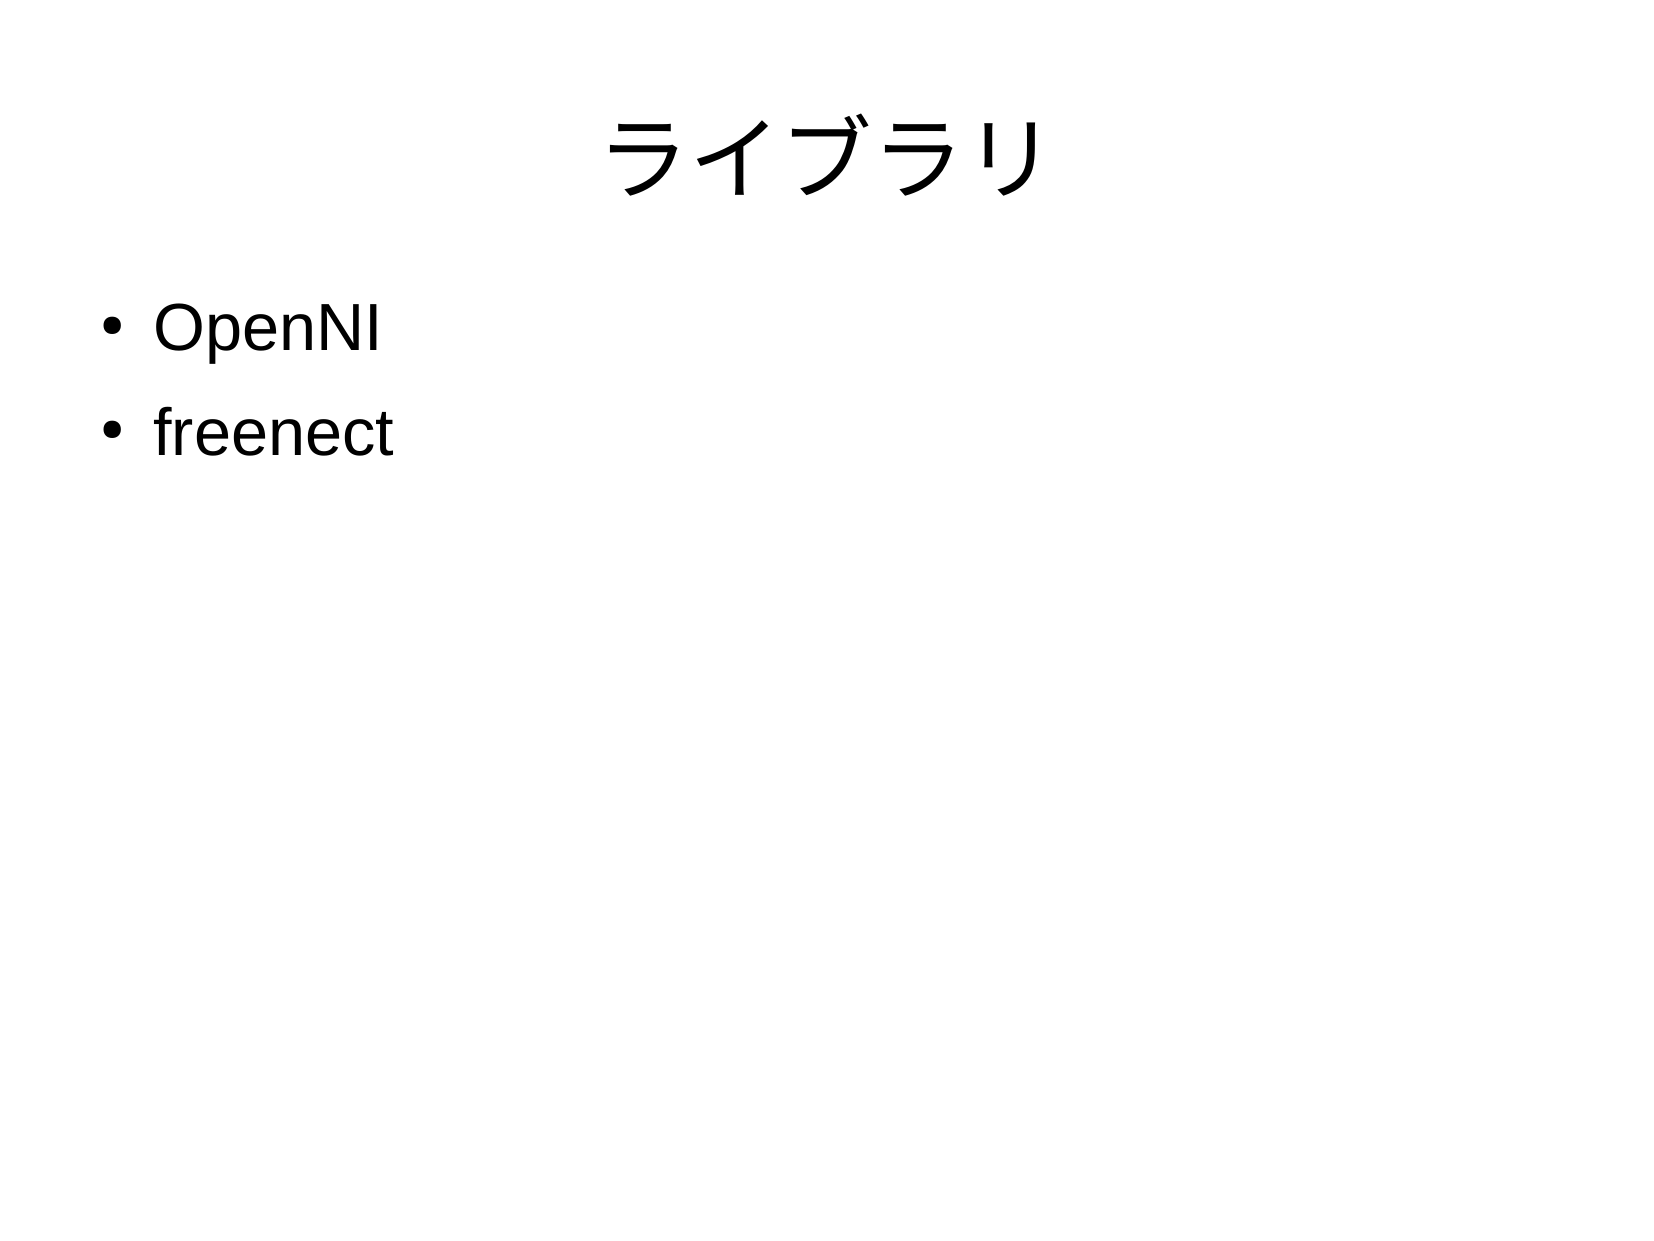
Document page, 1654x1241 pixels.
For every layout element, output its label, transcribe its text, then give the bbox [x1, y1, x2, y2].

title ライブラリ [82, 49, 1571, 257]
list OpenNI freenect [82, 290, 1571, 1010]
